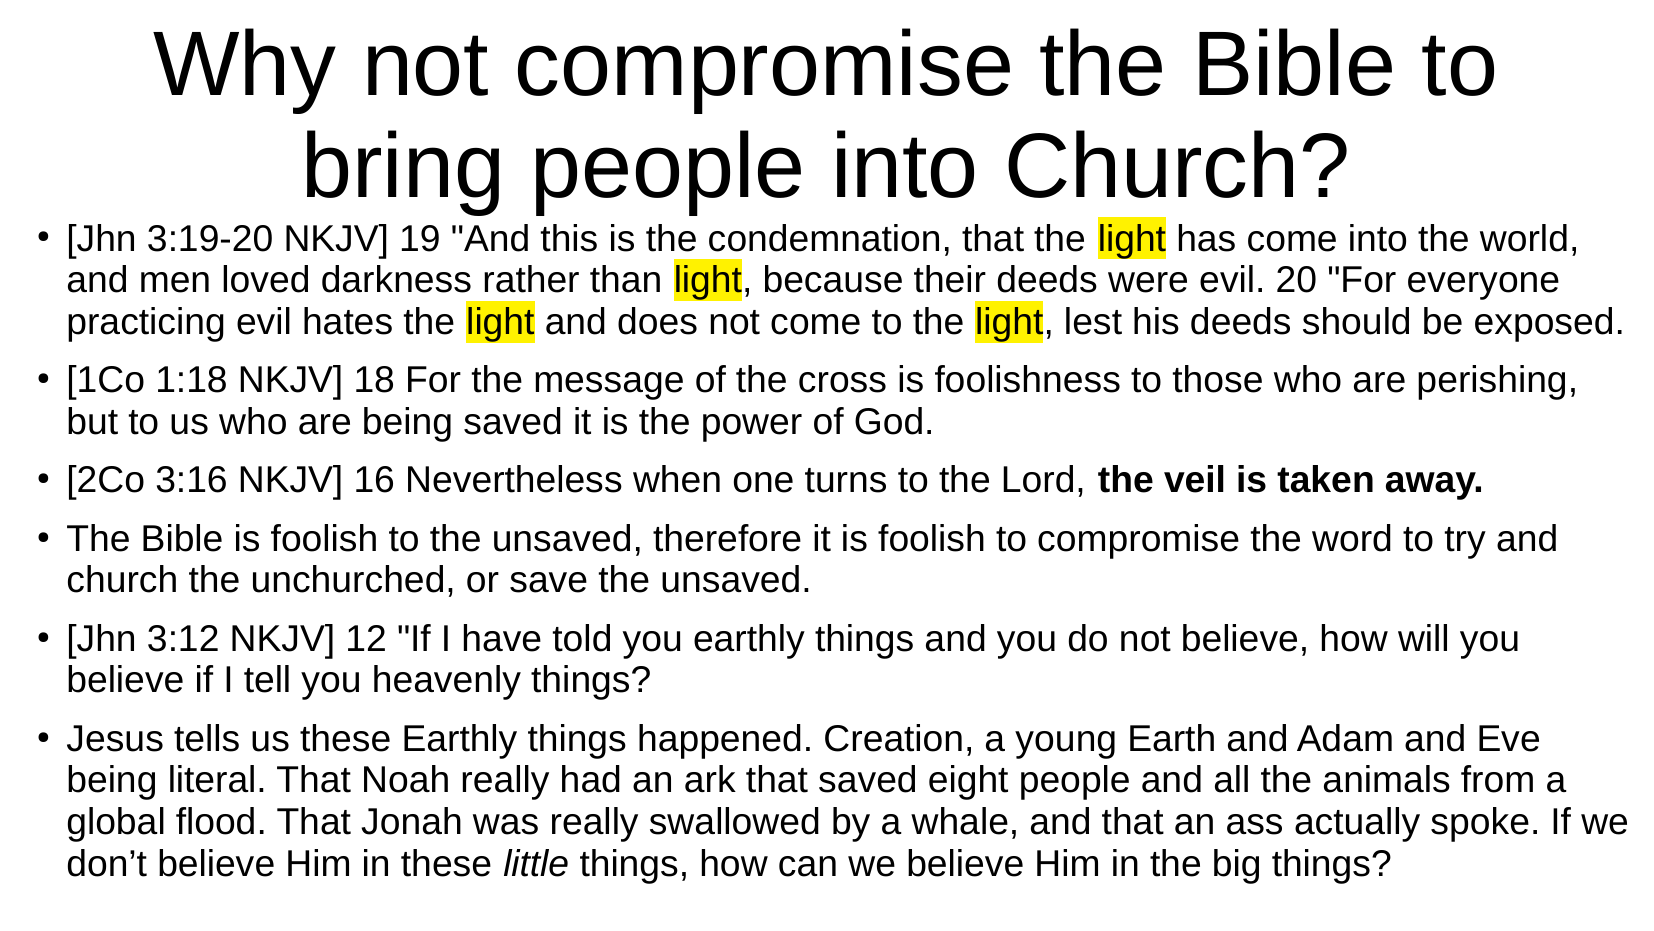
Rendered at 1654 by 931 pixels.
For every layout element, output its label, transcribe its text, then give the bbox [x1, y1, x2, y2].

title Why not compromise the Bible to bring people into Church? [82, 12, 1571, 217]
list [Jhn 3:19-20 NKJV] 19 "And this is the condemnation, that the light has come into the world, and men loved darkness rather than light, because their deeds were evil. 20 "For everyone practicing evil hates the light and does not come to the light, lest his deeds should be exposed. [1Co 1:18 NKJV] 18 For the message of the cross is foolishness to those who are perishing, but to us who are being saved it is the power of God. [2Co 3:16 NKJV] 16 Nevertheless when one turns to the Lord, the veil is taken away. The Bible is foolish to the unsaved, therefore it is foolish to compromise the word to try and church the unchurched, or save the unsaved. [Jhn 3:12 NKJV] 12 "If I have told you earthly things and you do not believe, how will you believe if I tell you heavenly things? Jesus tells us these Earthly things happened. Creation, a young Earth and Adam and Eve being literal. That Noah really had an ark that saved eight people and all the animals from a global flood. That Jonah was really swallowed by a whale, and that an ass actually spoke. If we don’t believe Him in these little things, how can we believe Him in the big things? [26, 217, 1636, 916]
